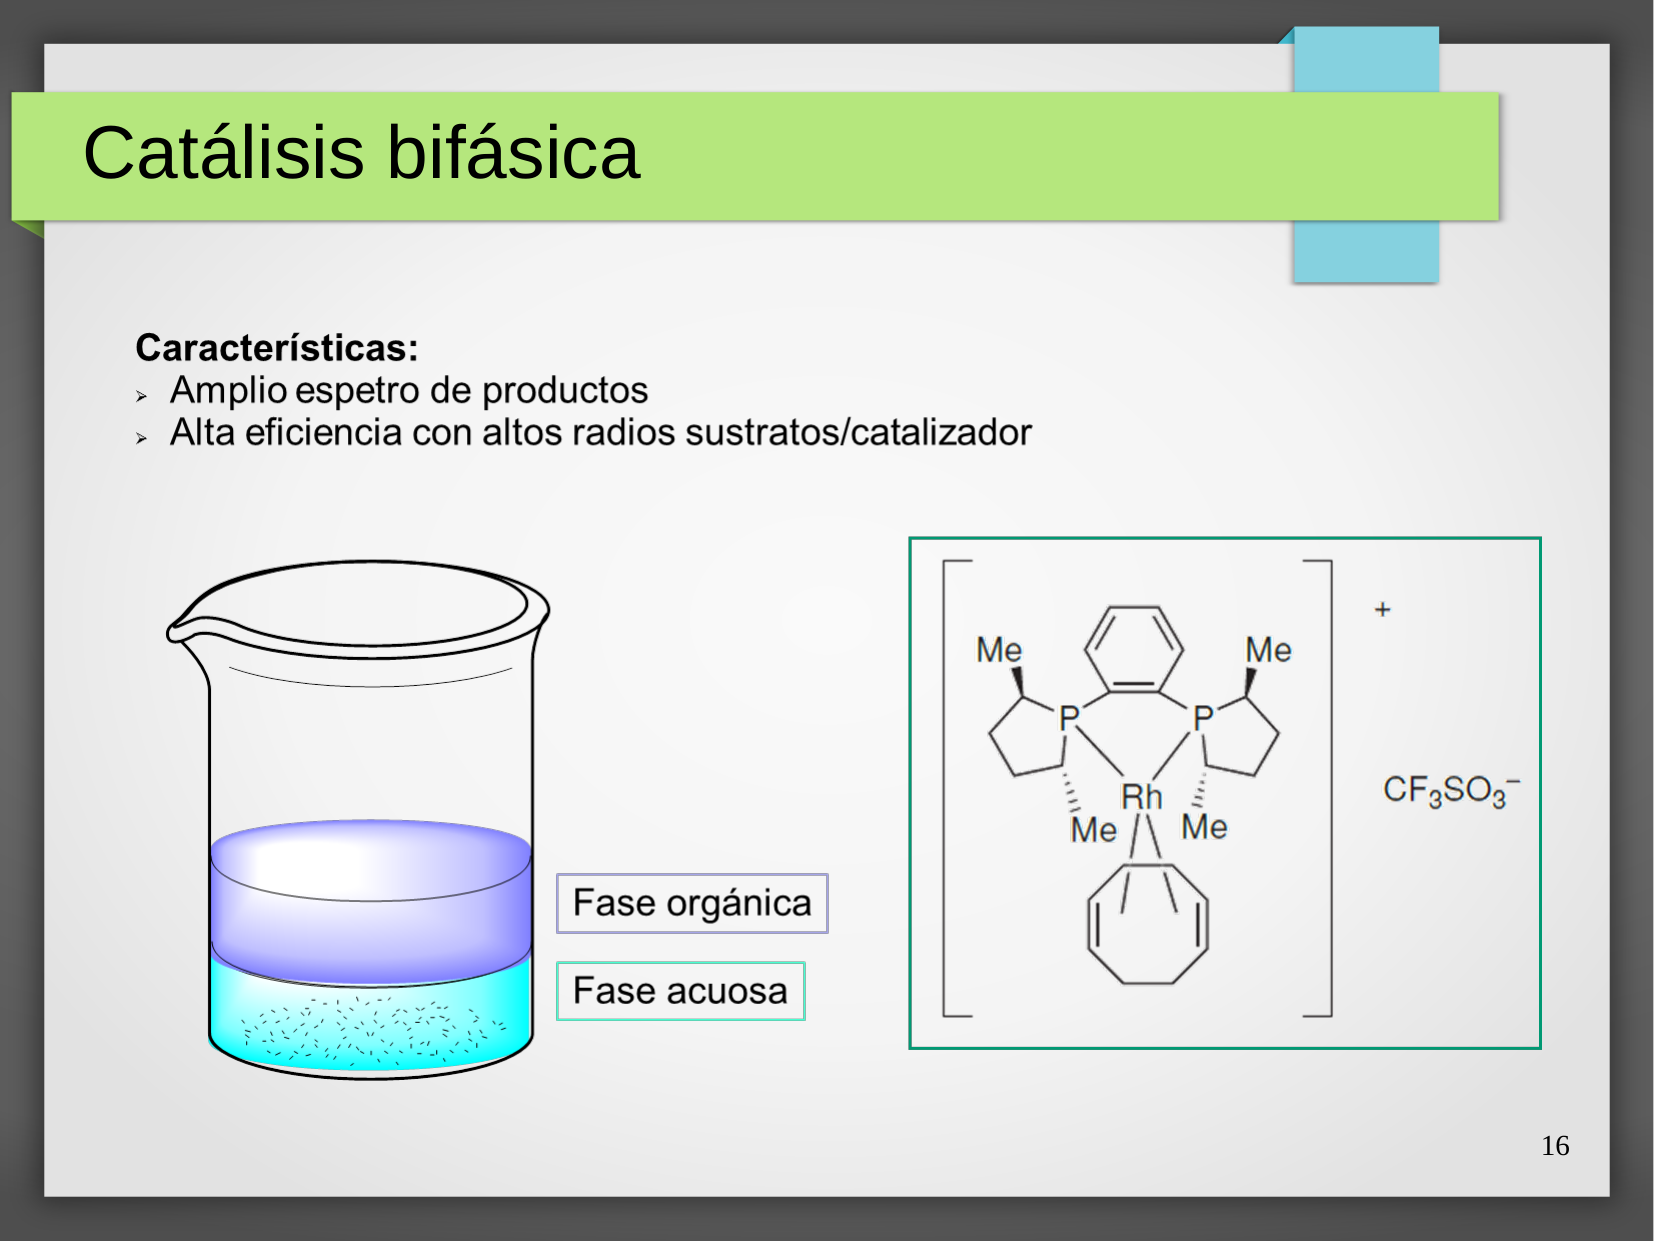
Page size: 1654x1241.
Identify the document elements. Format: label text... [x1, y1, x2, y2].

picture [0, 0, 1654, 1241]
text_box Catálisis bifásica [82, 94, 1264, 213]
text_box <number> [1185, 1129, 1571, 1215]
